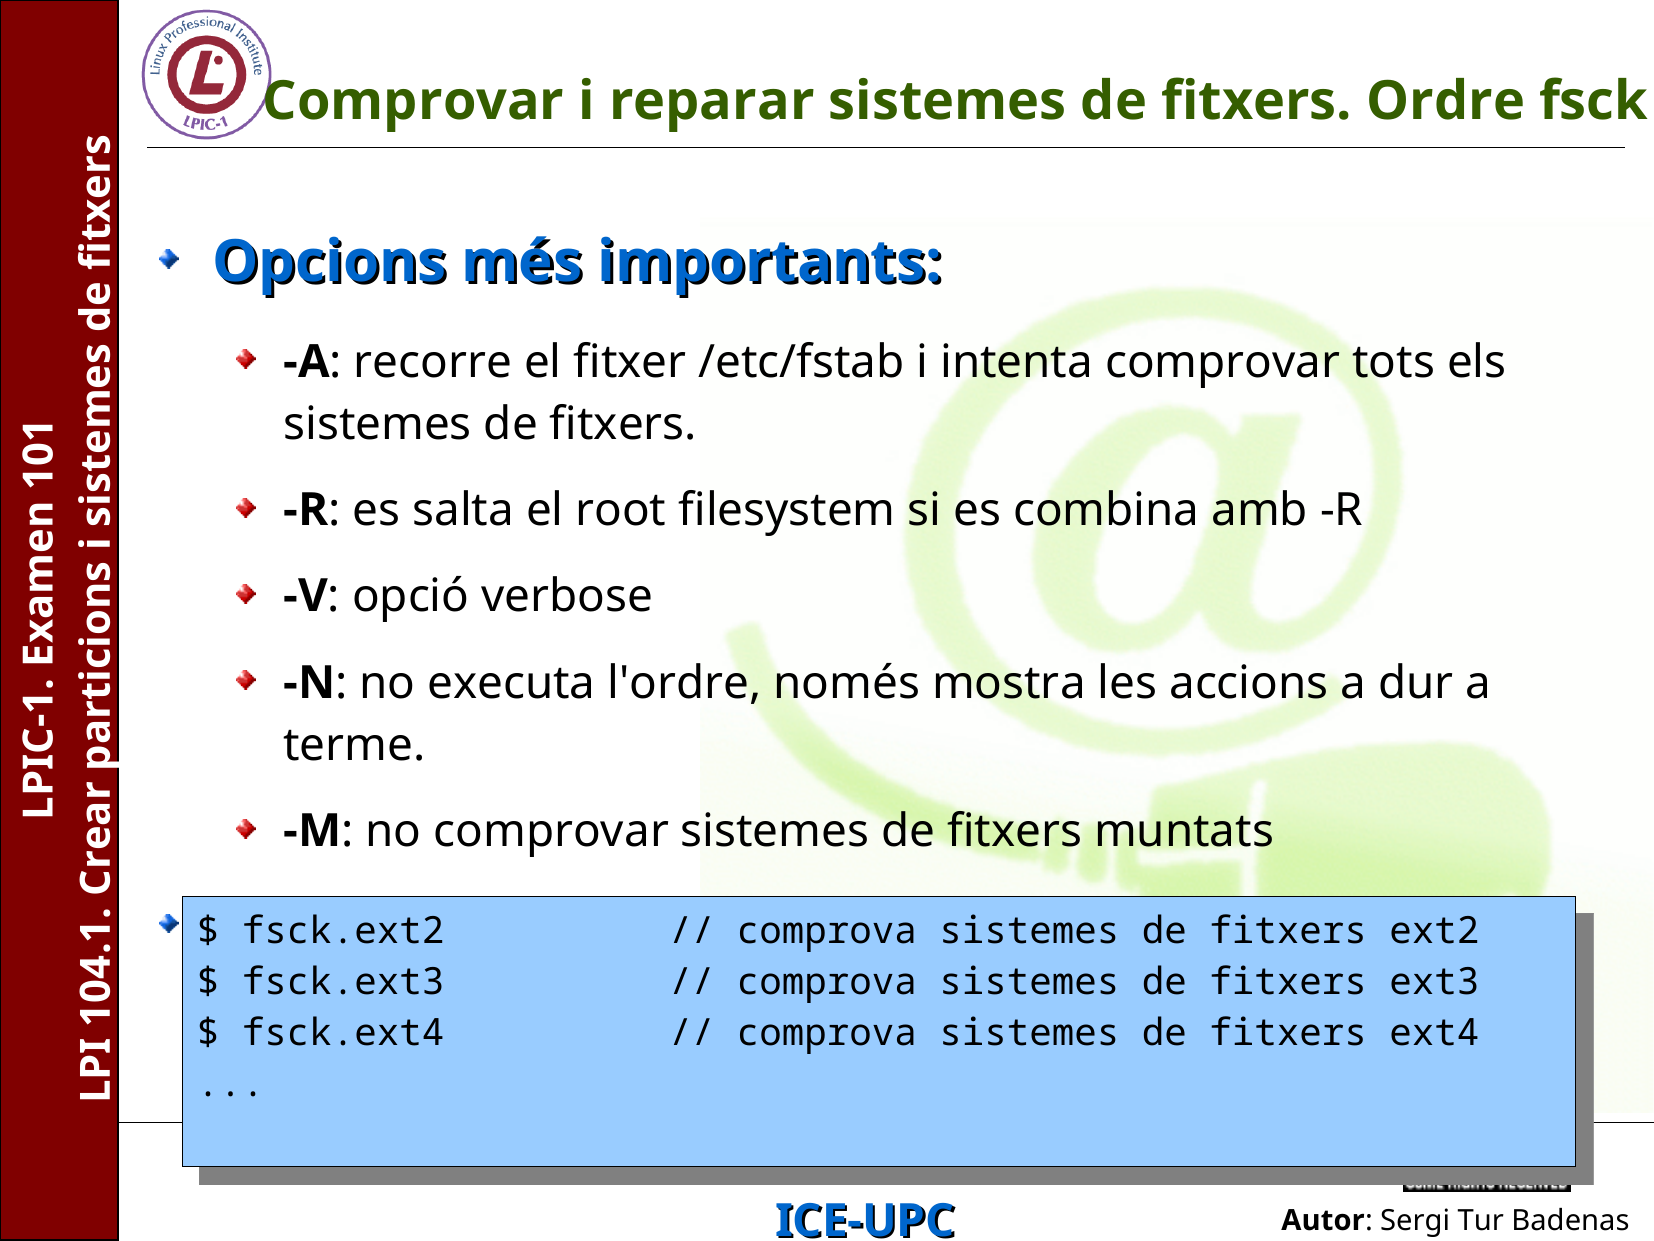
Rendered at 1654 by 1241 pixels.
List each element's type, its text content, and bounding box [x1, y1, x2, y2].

picture [135, 5, 277, 142]
picture [700, 217, 1654, 1113]
title Comprovar i reparar sistemes de fitxers. Ordre fsck [212, 56, 1654, 141]
list Opcions més importants: -A: recorre el fitxer /etc/fstab i intenta comprovar tots els sistemes de fitxers. -R: es salta el root filesystem si es combina amb -R -V: opció verbose -N: no executa l'ordre, només mostra les accions a dur a terme. -M: no comprovar sistemes de fitxers muntats Frontend que realment executa [141, 219, 1630, 1055]
text_box $ fsck.ext2 // comprova sistemes de fitxers ext2 $ fsck.ext3 // comprova sistemes de fitxers ext3 $ fsck.ext4 // comprova sistemes de fitxers ext4 ... [182, 896, 1576, 1099]
picture [1403, 1185, 1571, 1192]
